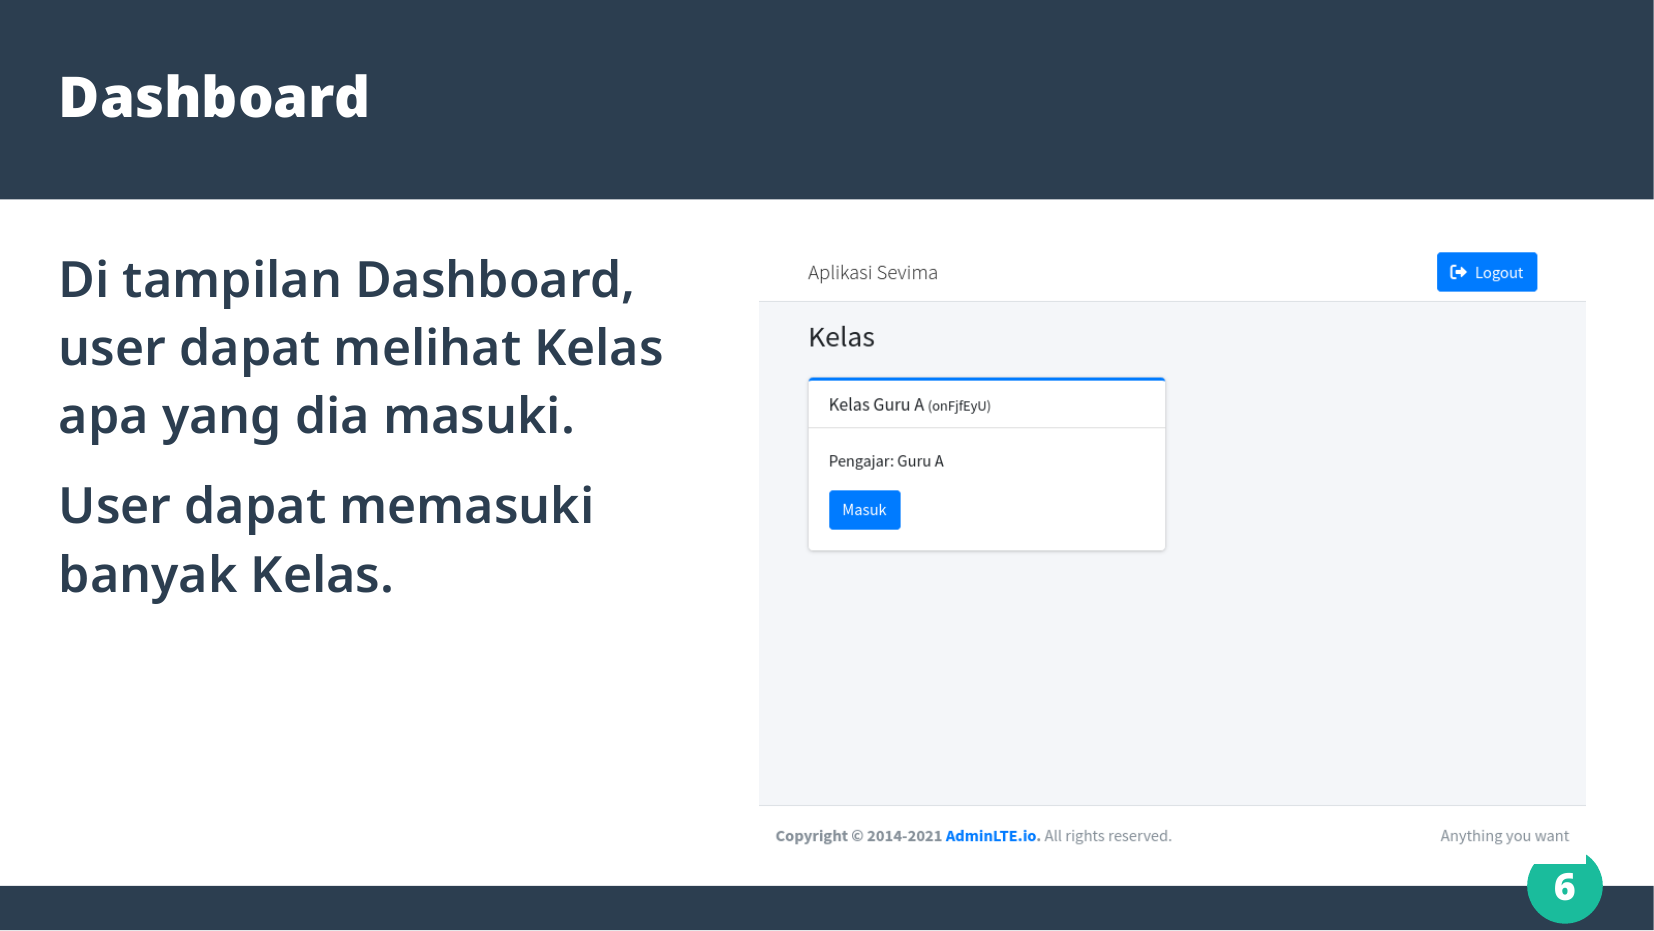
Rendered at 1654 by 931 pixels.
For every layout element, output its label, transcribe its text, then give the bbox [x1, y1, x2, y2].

list Di tampilan Dashboard, user dapat melihat Kelas apa yang dia masuki. User dapat memasuki banyak Kelas. [59, 243, 713, 864]
picture [759, 243, 1586, 864]
title Dashboard [59, 37, 1595, 155]
